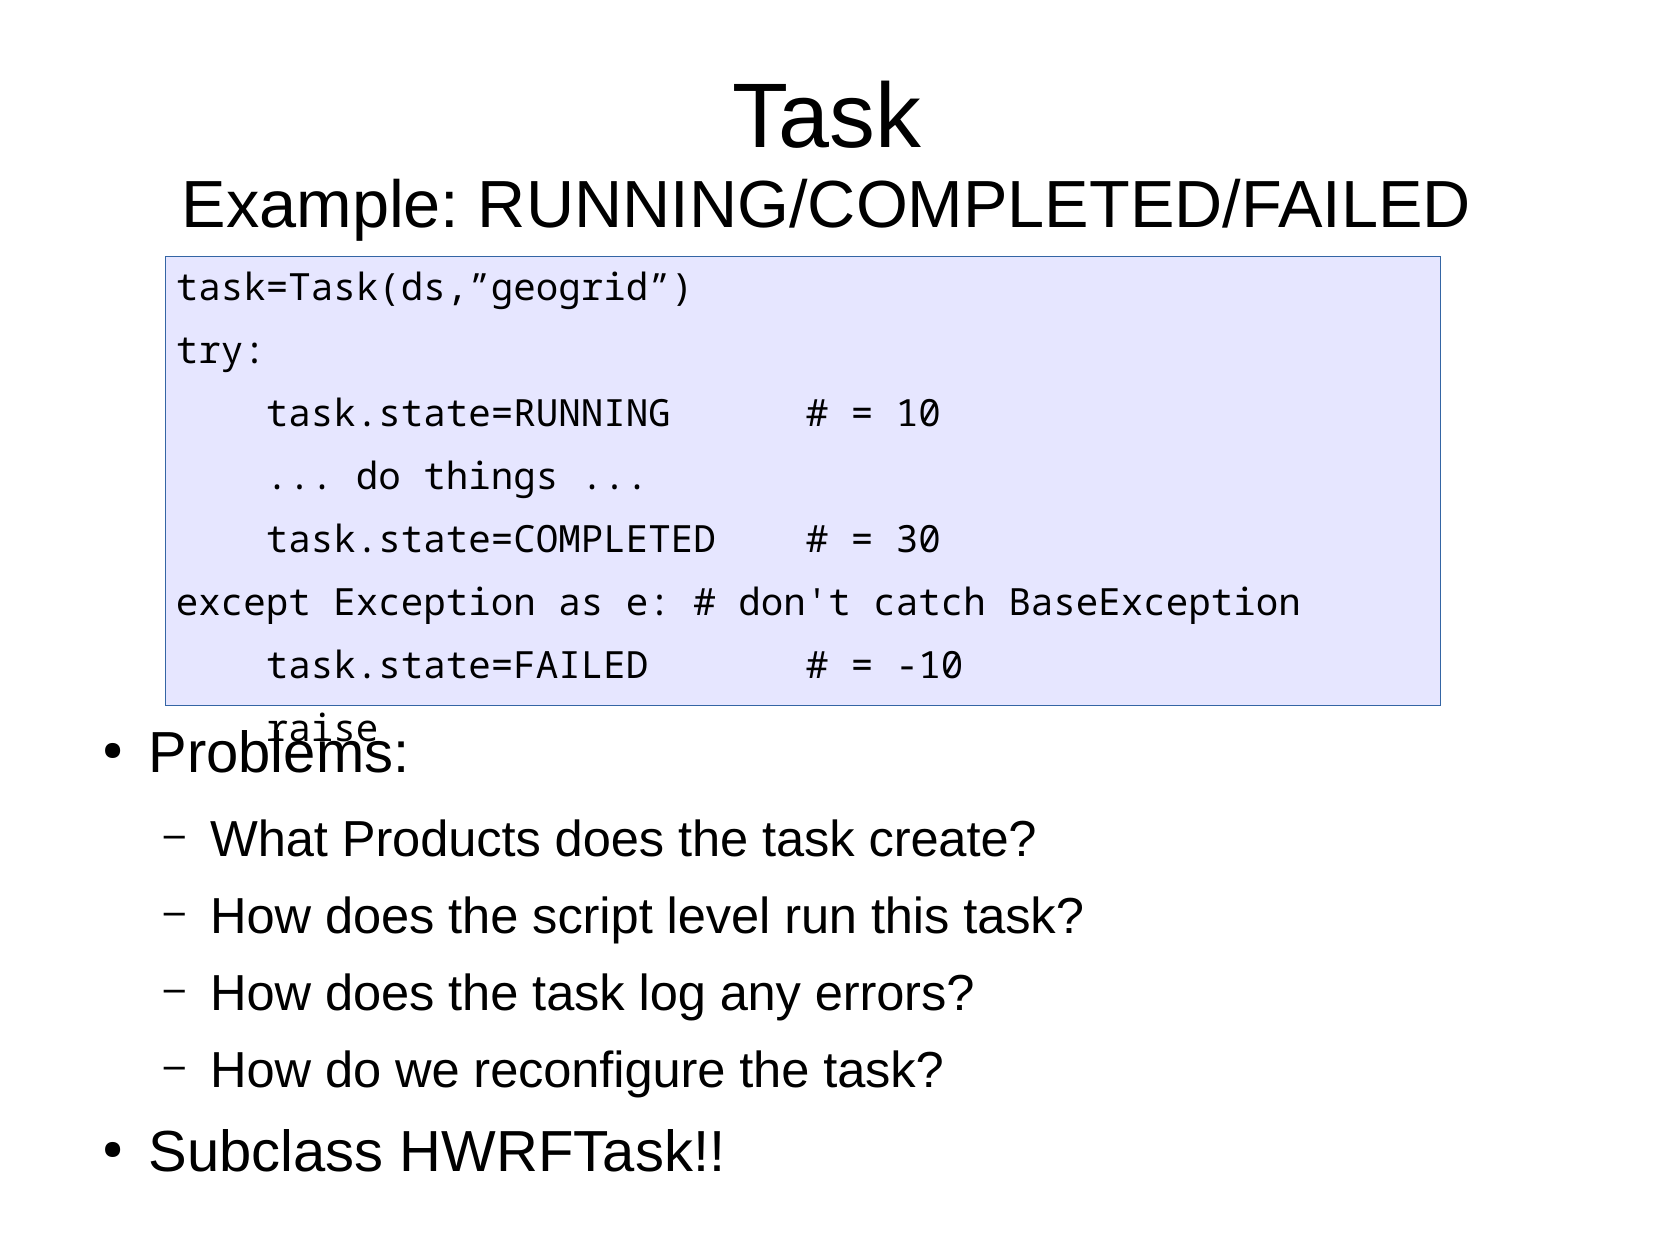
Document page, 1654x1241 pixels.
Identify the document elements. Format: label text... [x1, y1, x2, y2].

list Problems: What Products does the task create? How does the script level run this task? How does the task log any errors? How do we reconfigure the task? Subclass HWRFTask!! [86, 720, 1576, 1186]
title Task Example: RUNNING/COMPLETED/FAILED [82, 49, 1571, 257]
list task=Task(ds,”geogrid”) try: task.state=RUNNING # = 10 ... do things ... task.state=COMPLETED # = 30 except Exception as e: # don't catch BaseException task.state=FAILED # = -10 raise [105, 260, 1441, 720]
